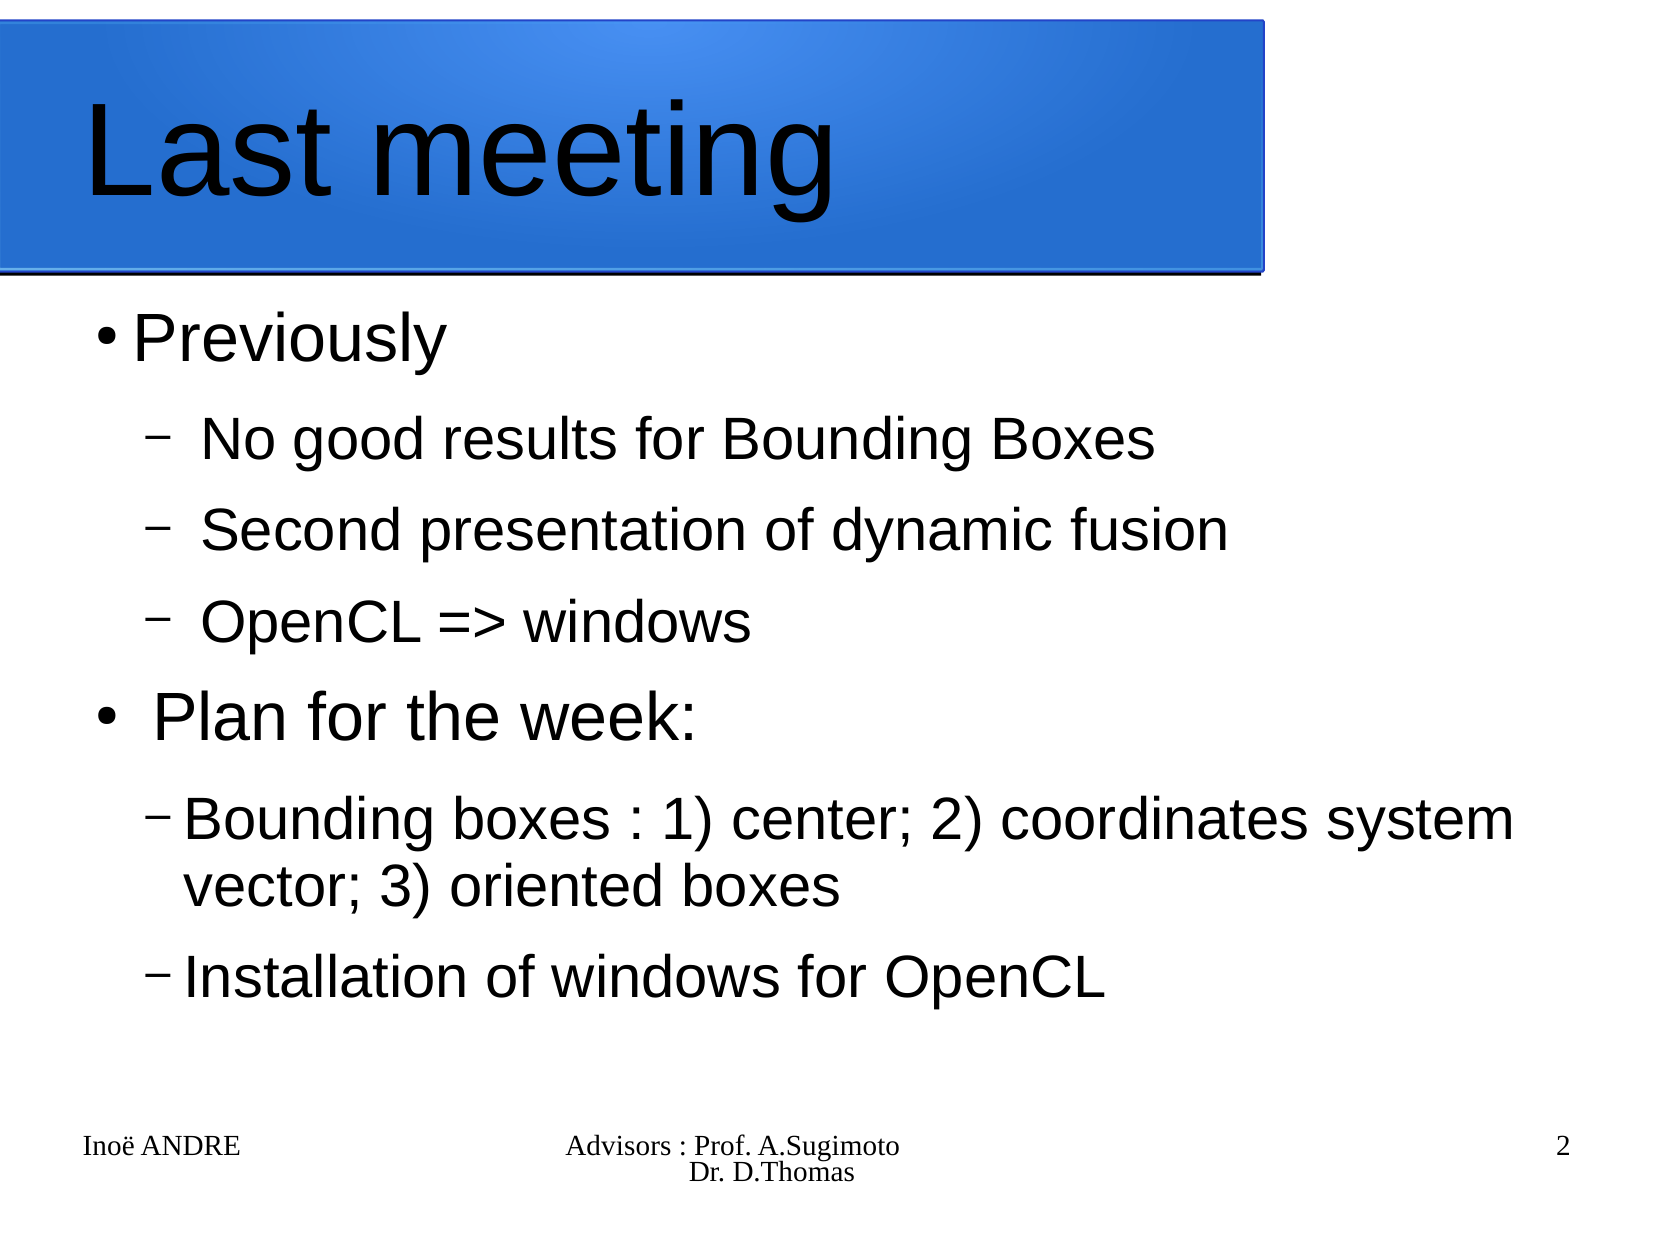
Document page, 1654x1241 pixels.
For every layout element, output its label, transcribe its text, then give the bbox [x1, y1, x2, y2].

title Last meeting [82, 47, 1235, 252]
list Previously No good results for Bounding Boxes Second presentation of dynamic fusion OpenCL => windows Plan for the week: Bounding boxes : 1) center; 2) coordinates system vector; 3) oriented boxes Installation of windows for OpenCL [82, 299, 1571, 1019]
